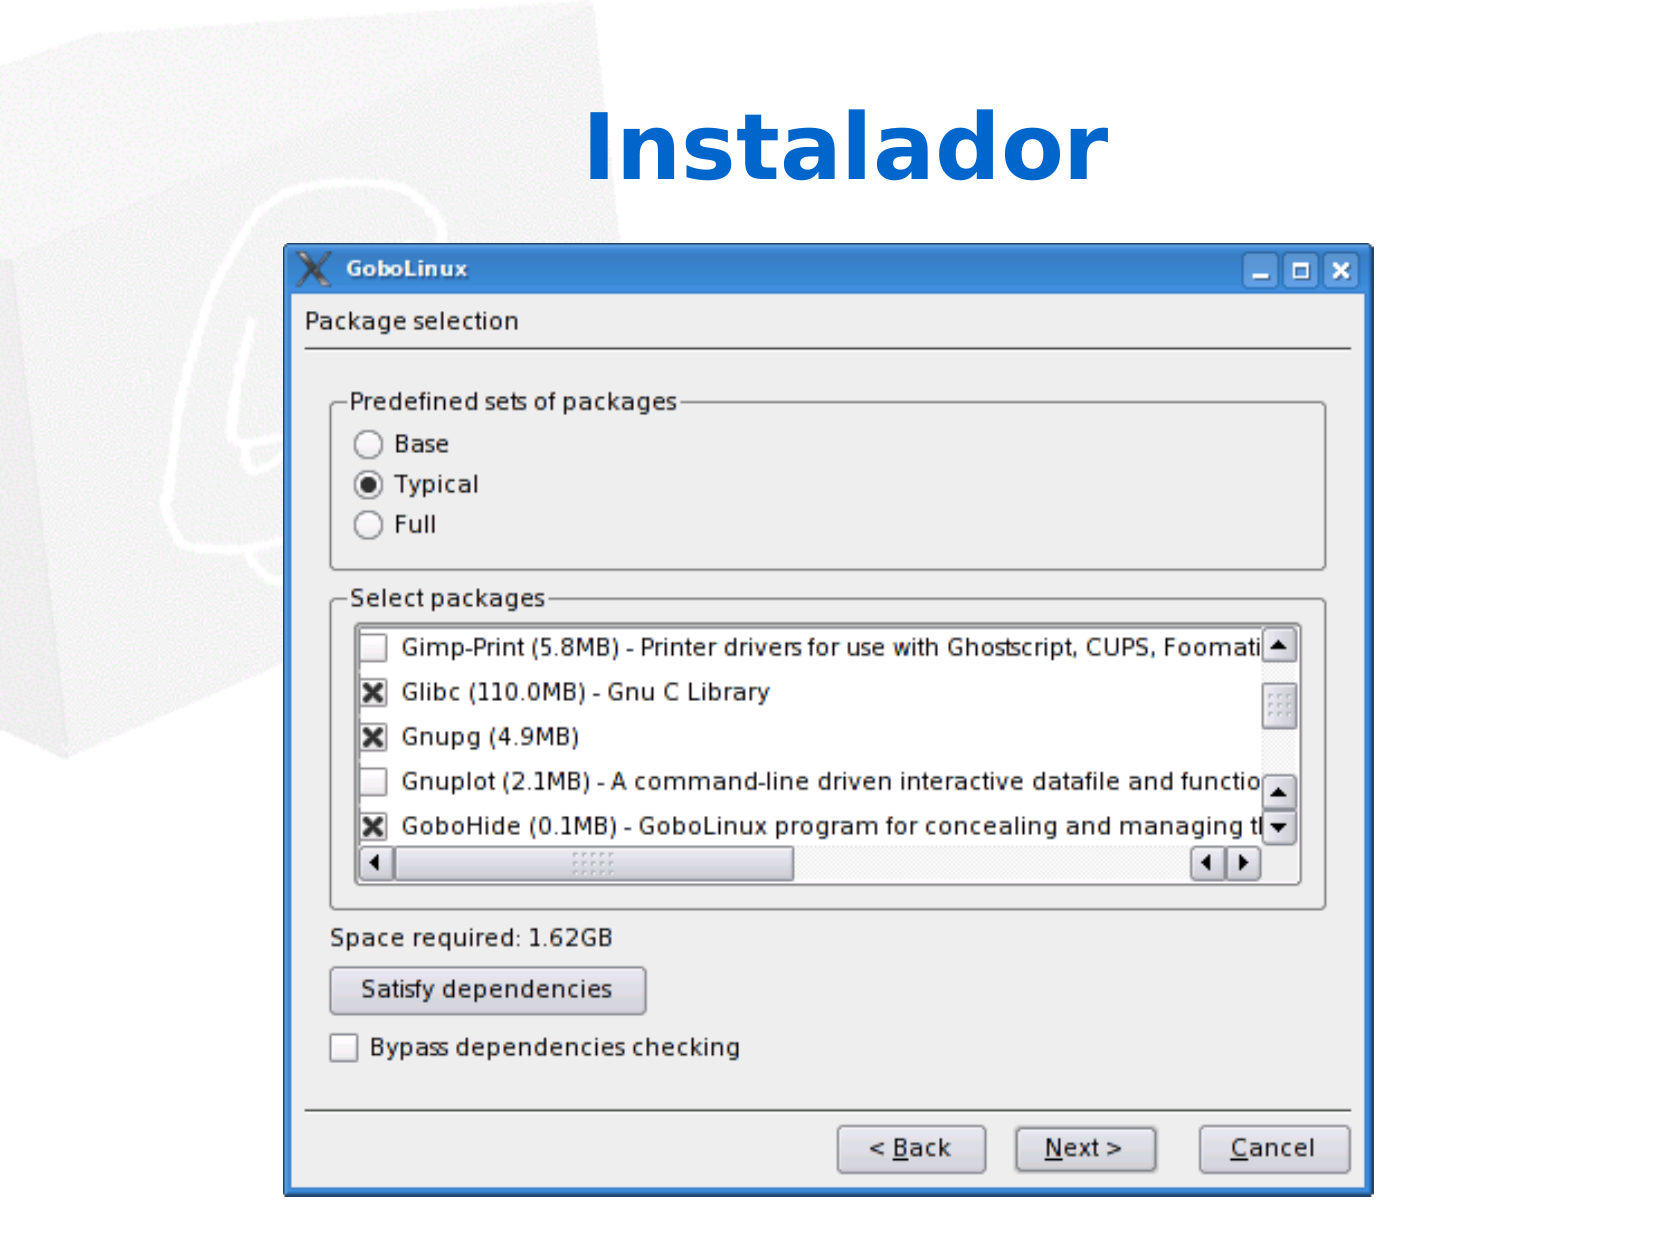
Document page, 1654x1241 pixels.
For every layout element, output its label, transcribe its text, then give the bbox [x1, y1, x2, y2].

title Instalador [112, 70, 1581, 226]
picture [0, 0, 1374, 1197]
